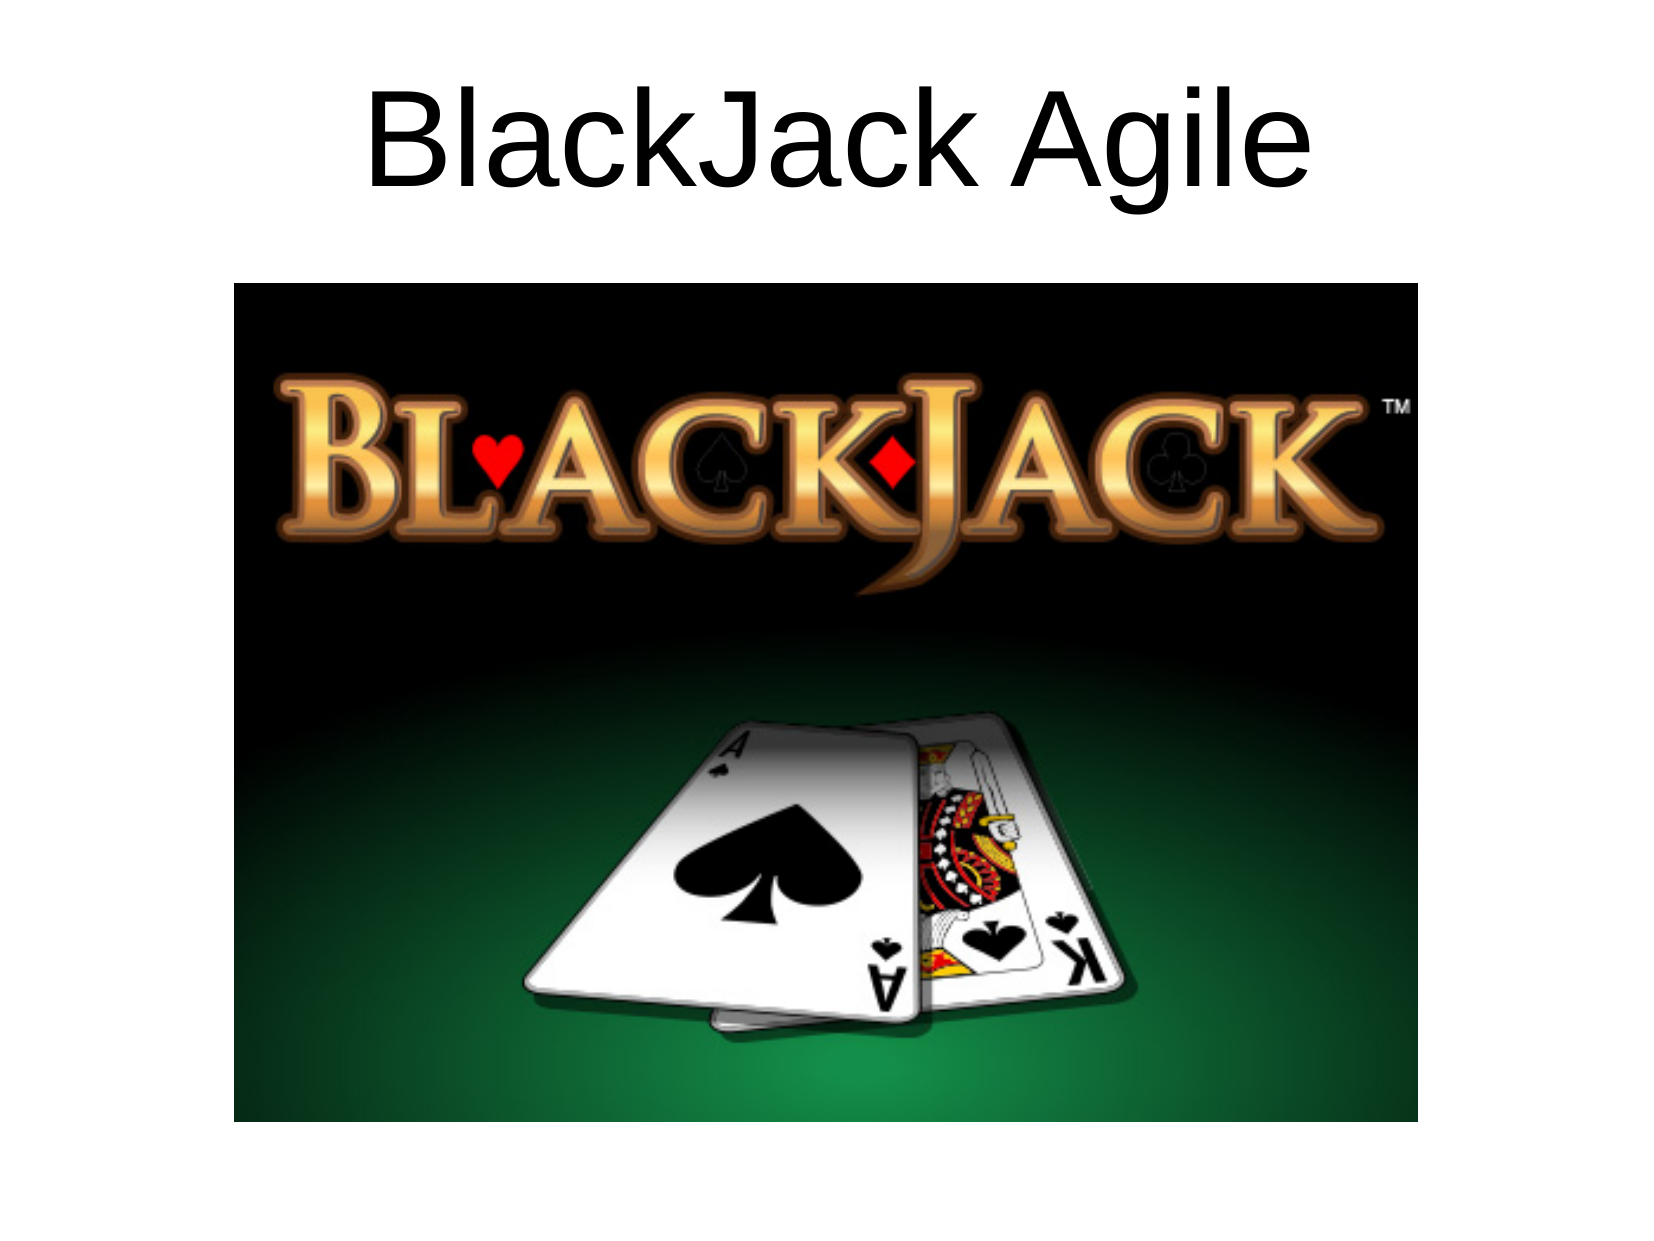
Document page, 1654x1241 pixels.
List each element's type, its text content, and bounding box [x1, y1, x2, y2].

picture [234, 283, 1418, 1123]
title BlackJack Agile [94, 35, 1583, 243]
